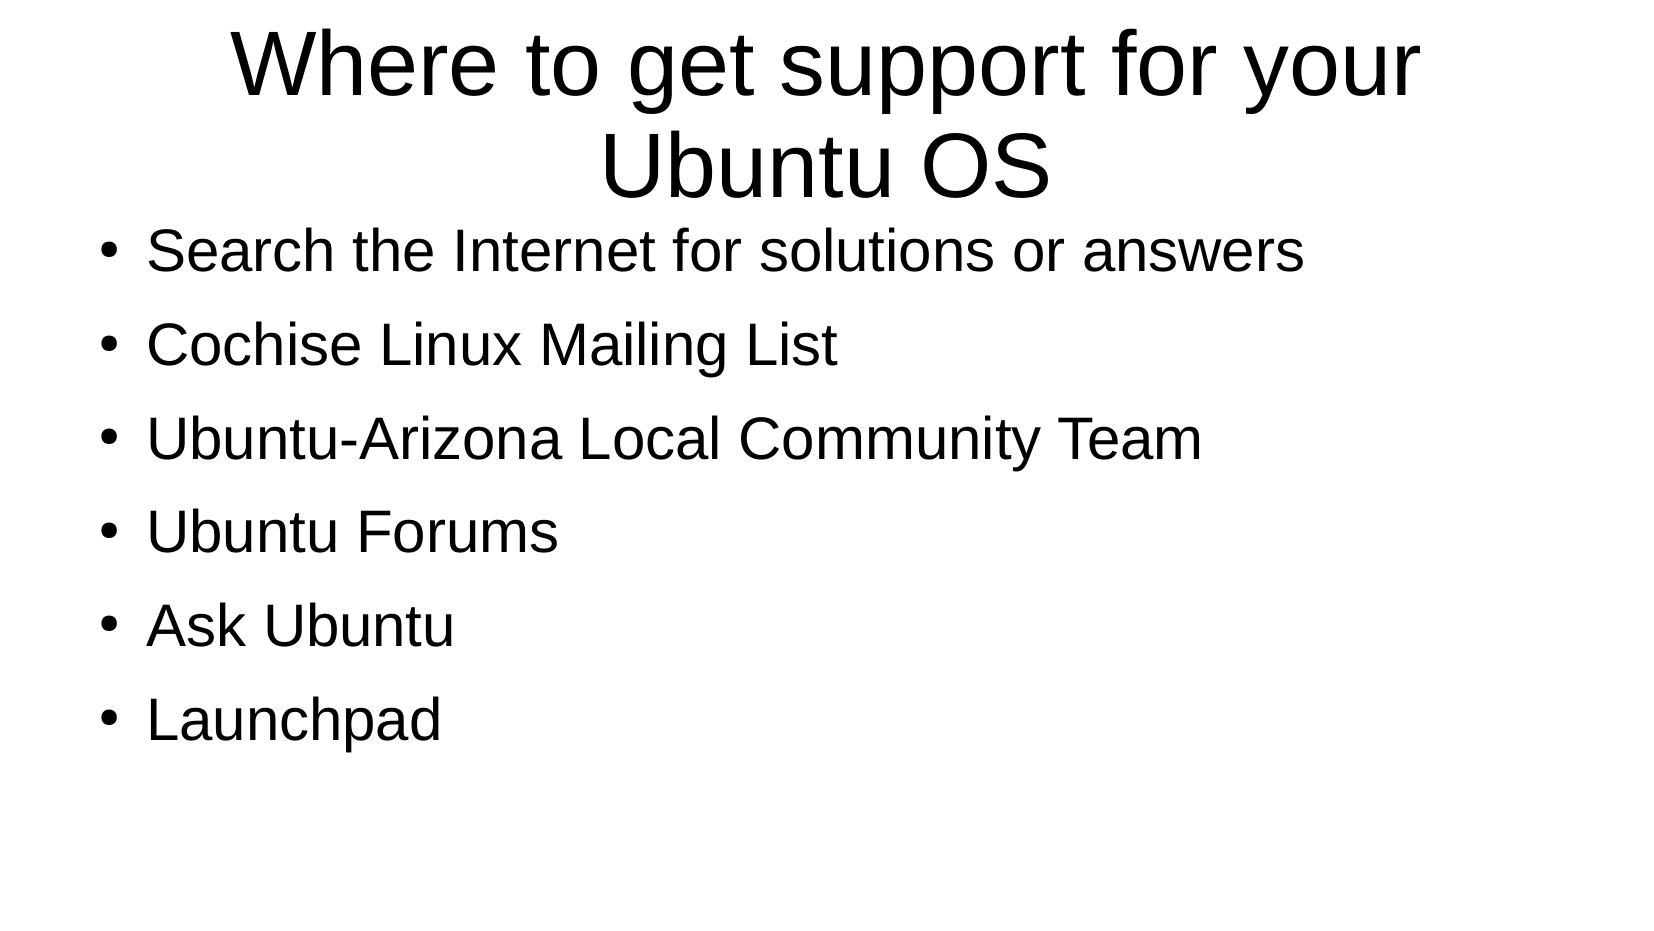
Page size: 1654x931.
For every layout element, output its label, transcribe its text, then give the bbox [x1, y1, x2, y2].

title Where to get support for your Ubuntu OS [82, 12, 1571, 217]
list Search the Internet for solutions or answers Cochise Linux Mailing List Ubuntu-Arizona Local Community Team Ubuntu Forums Ask Ubuntu Launchpad [82, 217, 1571, 758]
